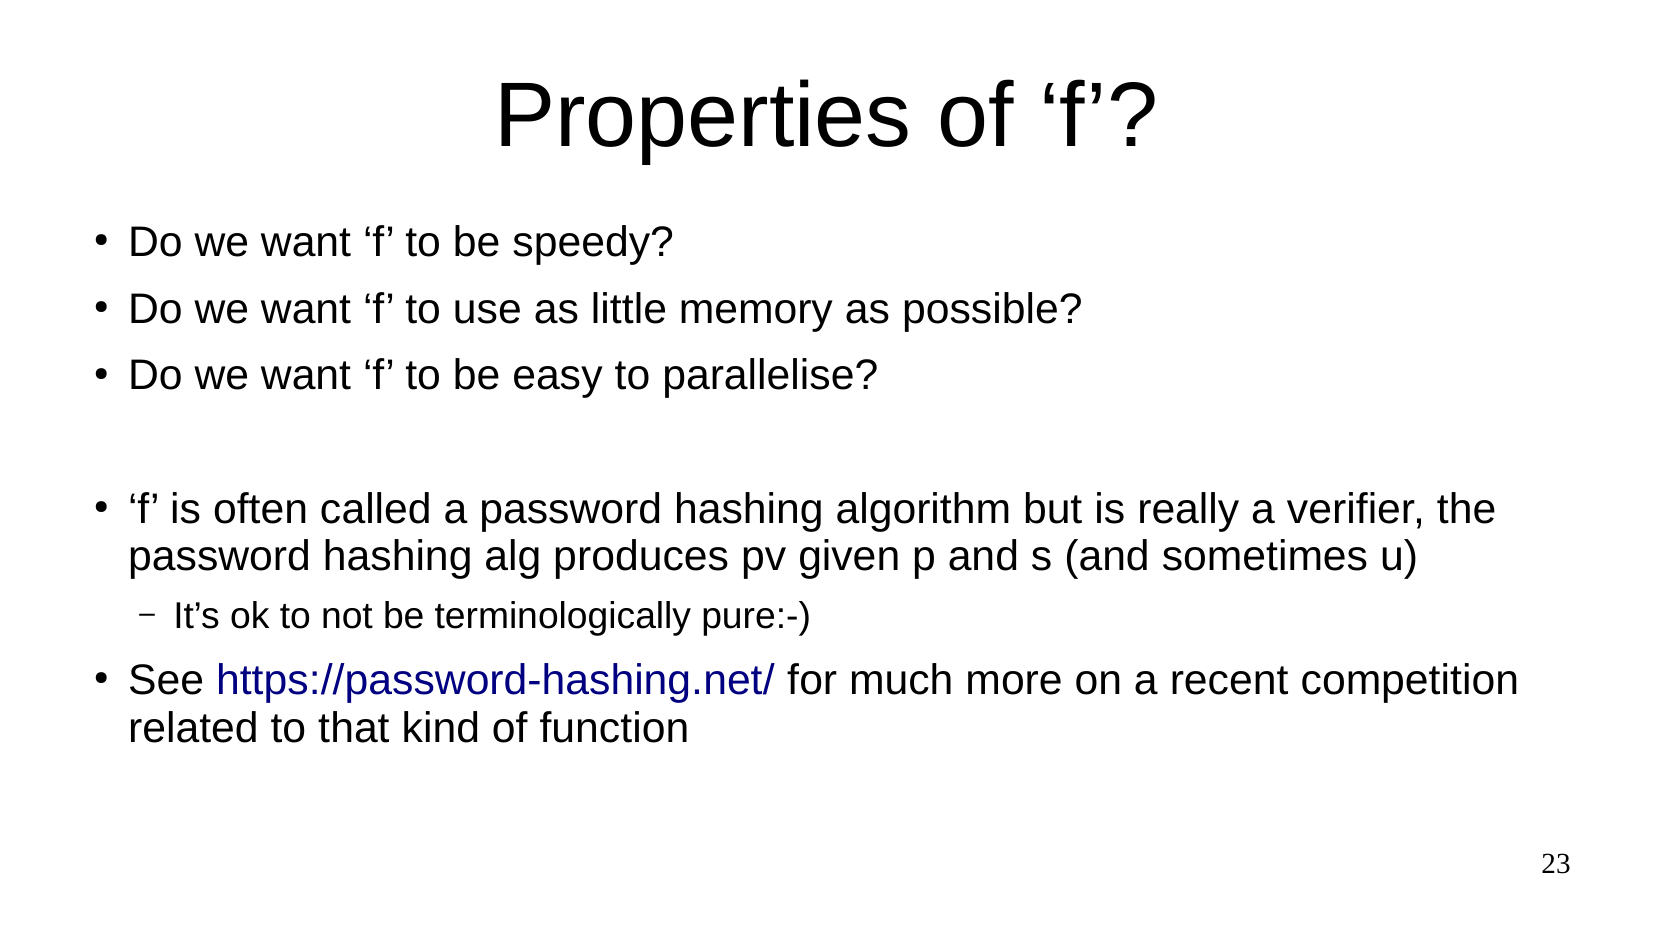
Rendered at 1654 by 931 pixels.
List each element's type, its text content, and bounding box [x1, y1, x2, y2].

list Do we want ‘f’ to be speedy? Do we want ‘f’ to use as little memory as possible? Do we want ‘f’ to be easy to parallelise? ‘f’ is often called a password hashing algorithm but is really a verifier, the password hashing alg produces pv given p and s (and sometimes u) It’s ok to not be terminologically pure:-) See https://password-hashing.net/ for much more on a recent competition related to that kind of function [82, 217, 1571, 758]
title Properties of ‘f’? [82, 37, 1571, 193]
